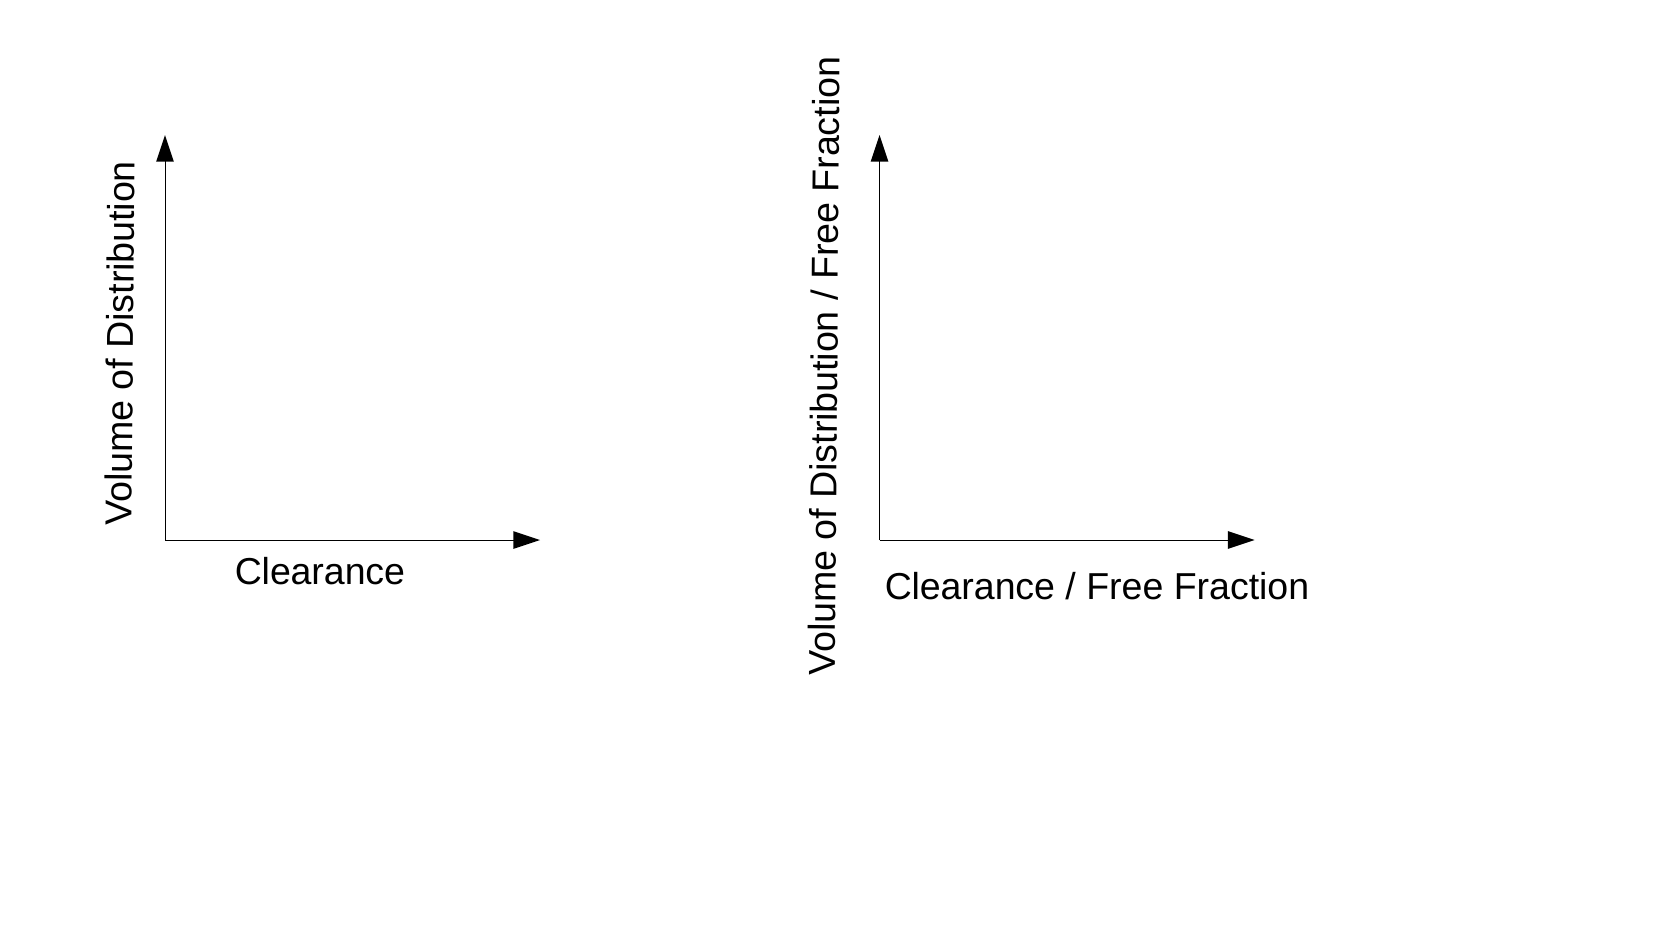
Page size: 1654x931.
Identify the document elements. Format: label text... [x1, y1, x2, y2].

text_box Volume of Distribution / Free Fraction [793, 41, 856, 691]
text_box Clearance [220, 543, 421, 601]
text_box Volume of Distribution [90, 145, 150, 541]
text_box Clearance / Free Fraction [870, 558, 1325, 616]
